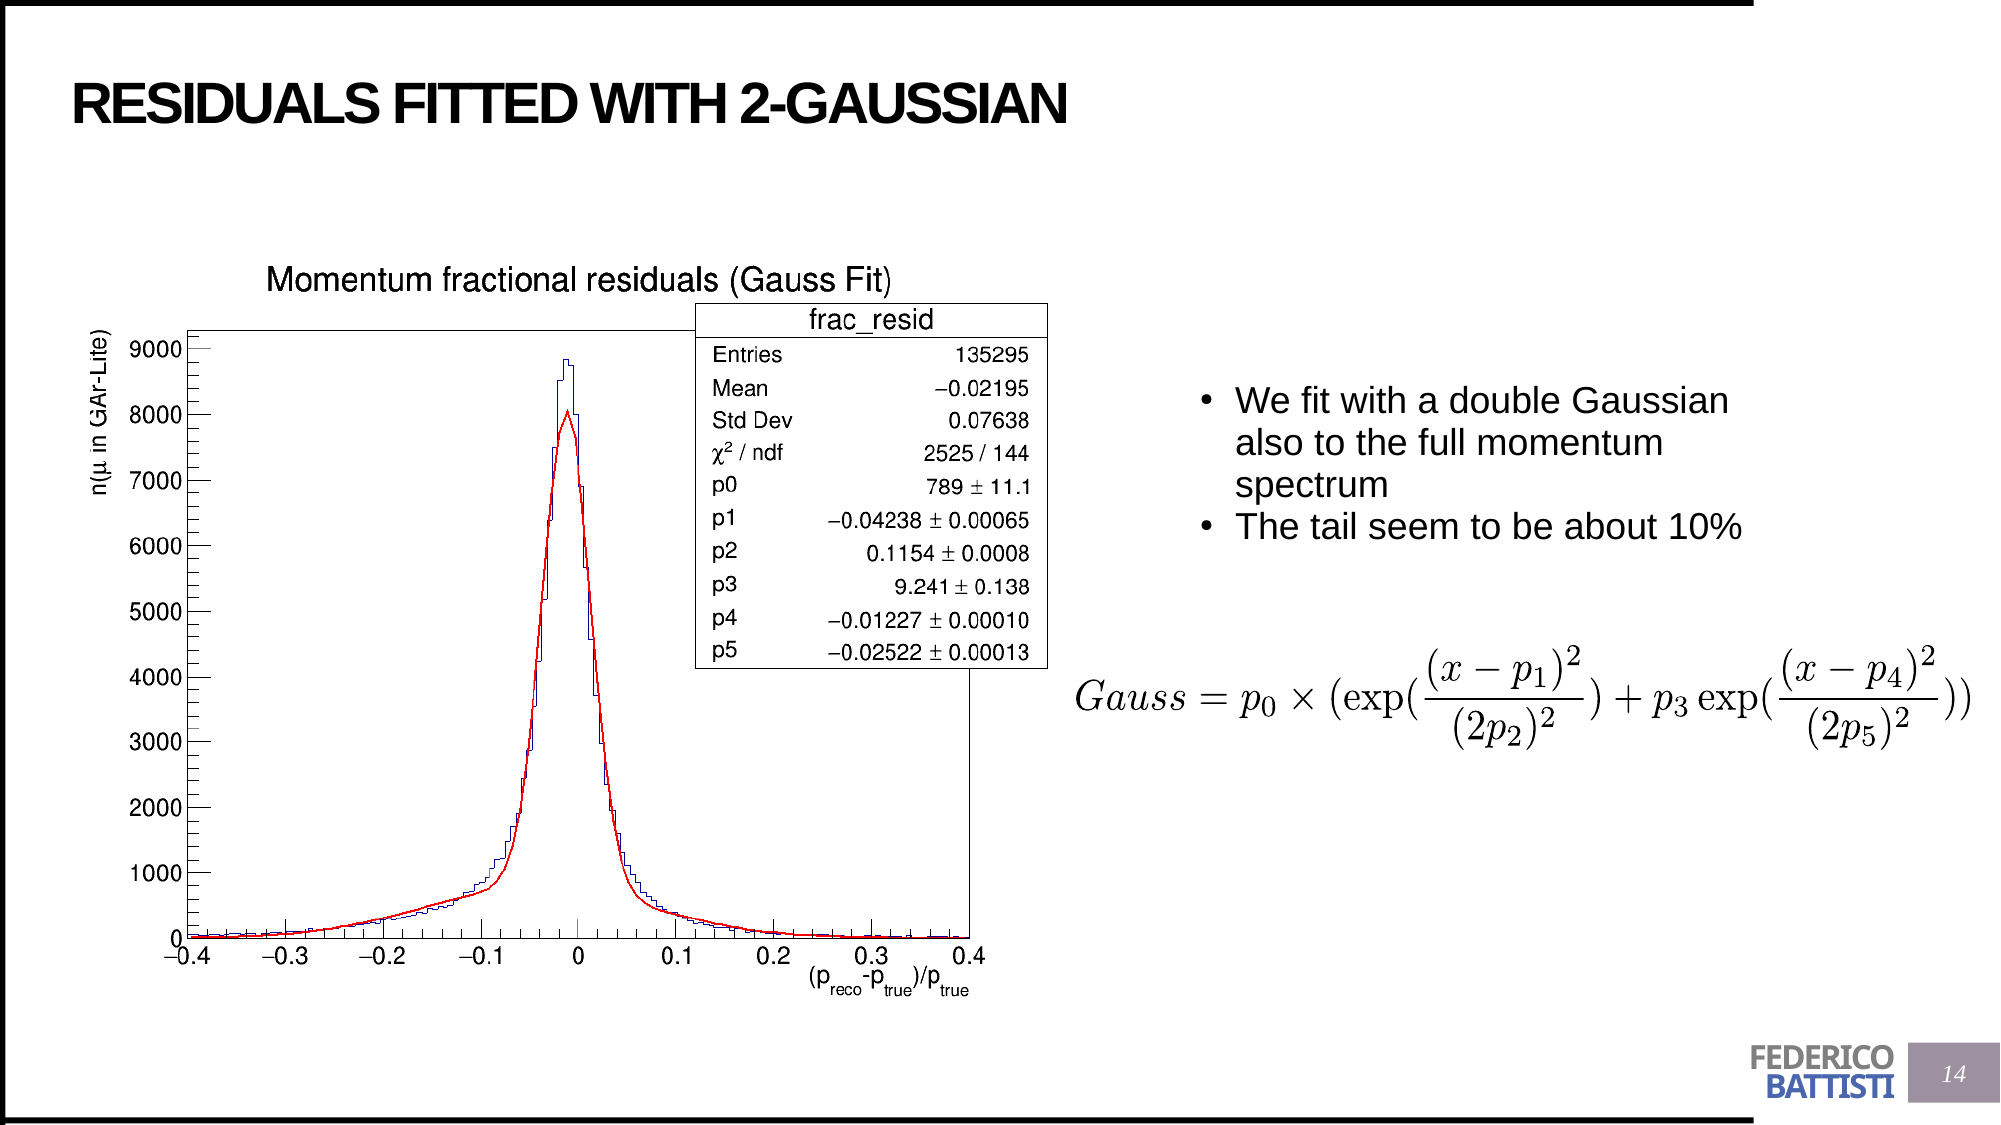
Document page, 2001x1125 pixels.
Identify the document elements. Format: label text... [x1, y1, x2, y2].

picture [1074, 645, 1970, 751]
title RESIDUALS FITTED WITH 2-Gaussian [70, 67, 1580, 142]
text_box We fit with a double Gaussian also to the full momentum spectrum The tail seem to be about 10% [1185, 372, 1801, 555]
slide_number <number> [1931, 1050, 1977, 1096]
picture [90, 254, 1066, 1014]
